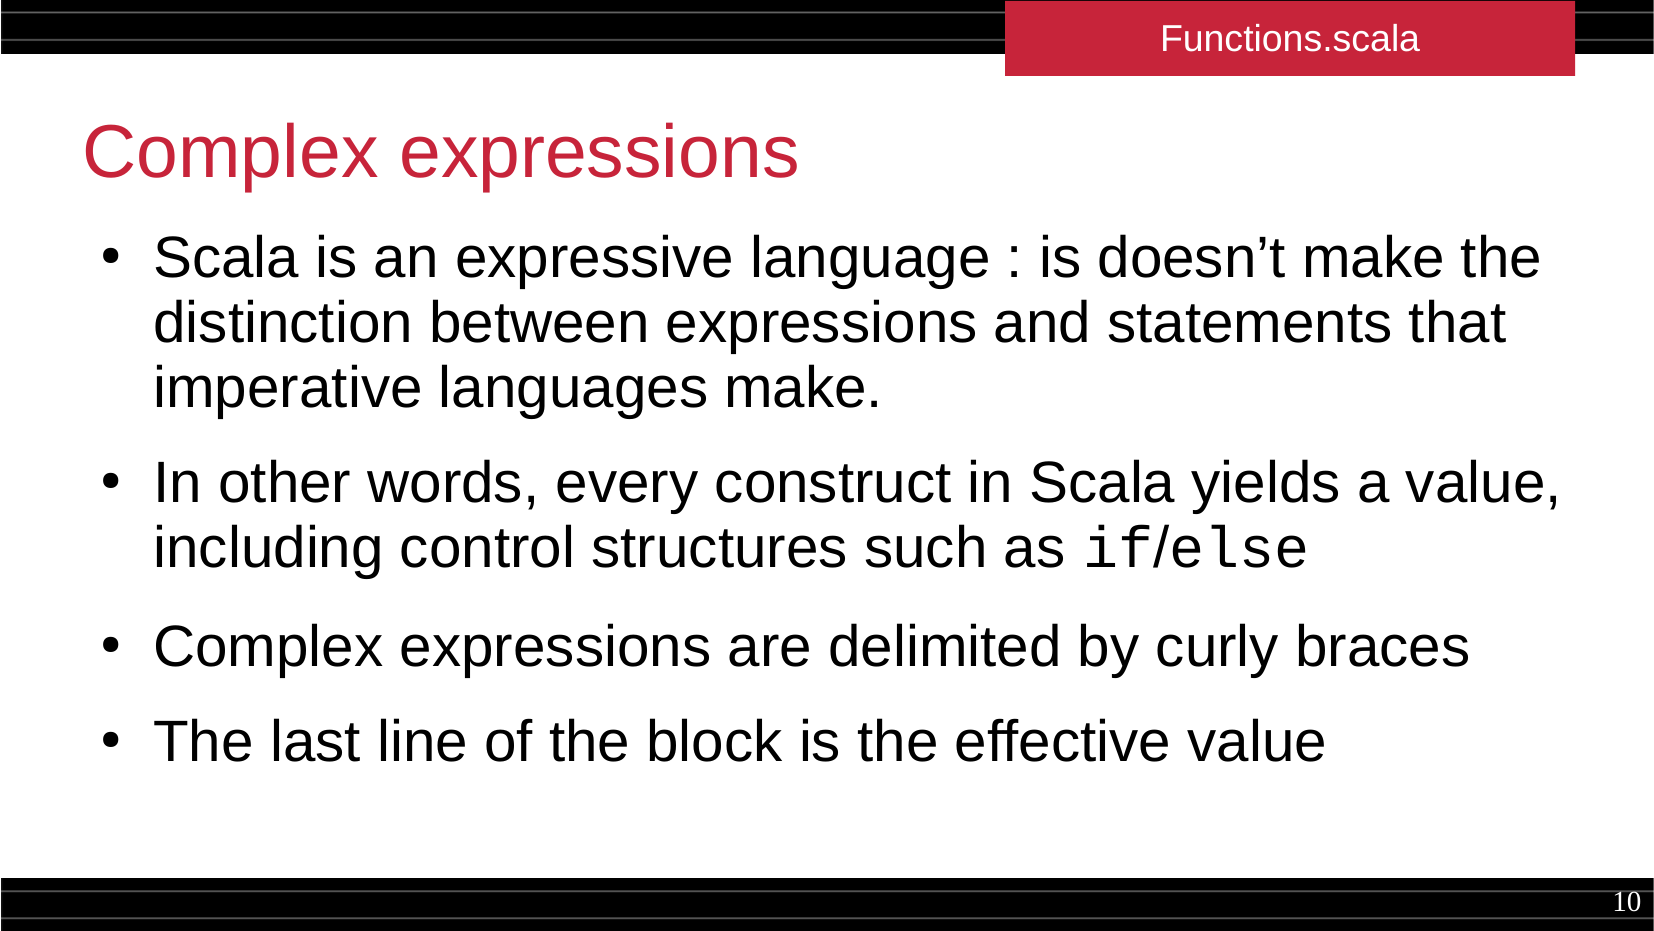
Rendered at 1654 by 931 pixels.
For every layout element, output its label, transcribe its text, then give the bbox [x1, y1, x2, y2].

picture [1, 878, 1654, 931]
picture [1576, 0, 1654, 54]
list Scala is an expressive language : is doesn’t make the distinction between expressions and statements that imperative languages make. In other words, every construct in Scala yields a value, including control structures such as if/else Complex expressions are delimited by curly braces The last line of the block is the effective value [82, 225, 1571, 856]
text_box Functions.scala [1005, 0, 1576, 76]
picture [1, 0, 1005, 54]
title Complex expressions [82, 92, 1571, 211]
